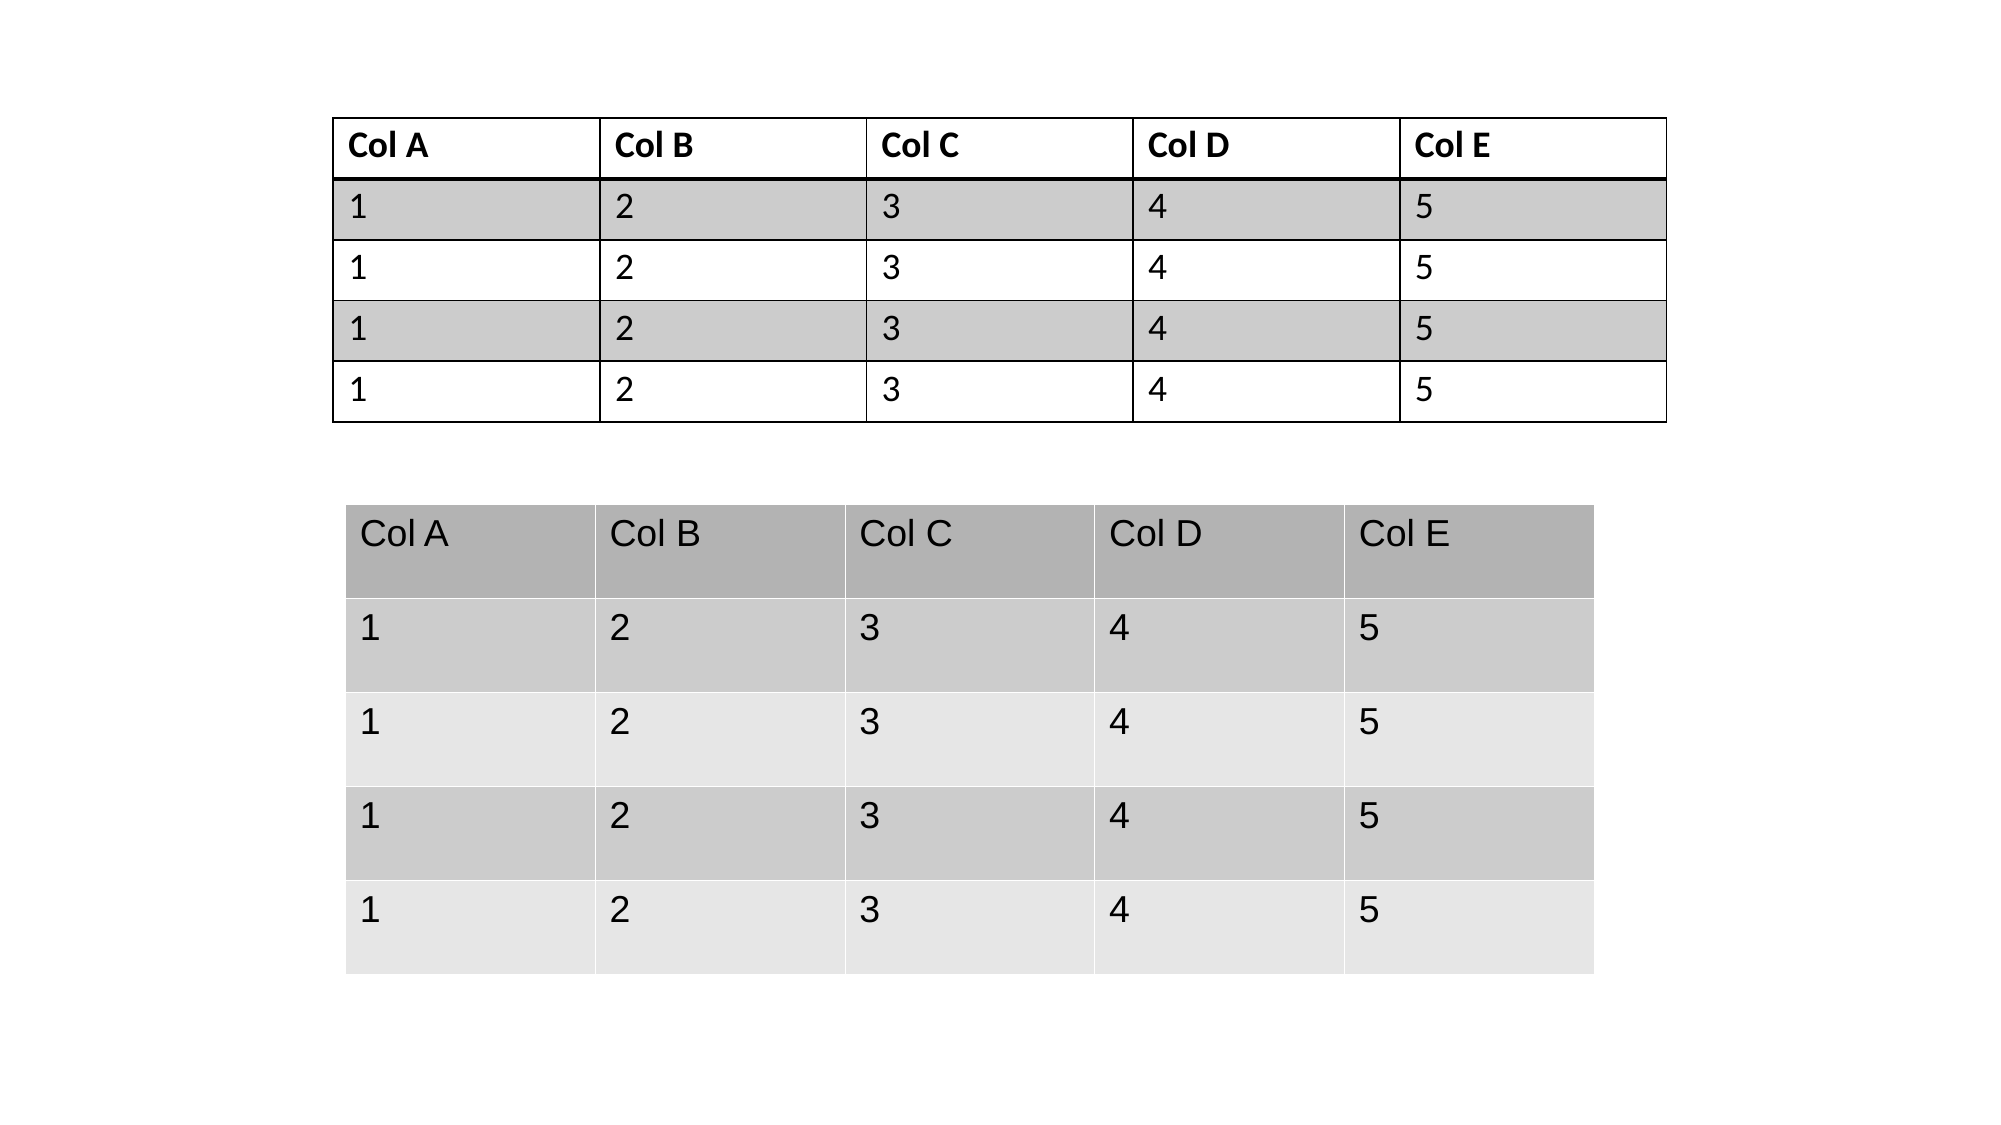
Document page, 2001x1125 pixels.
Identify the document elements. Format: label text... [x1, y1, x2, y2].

table_cell 3 [867, 362, 1132, 421]
table_cell 1 [334, 241, 599, 300]
table_header Col C [846, 505, 1094, 598]
table_cell 5 [1345, 693, 1594, 786]
table_cell 2 [596, 599, 845, 692]
table_cell 3 [867, 241, 1132, 300]
table_cell 4 [1095, 693, 1344, 786]
table_cell 2 [601, 241, 866, 300]
table_cell 1 [334, 301, 599, 360]
table_cell 4 [1134, 301, 1399, 360]
table_cell 4 [1134, 362, 1399, 421]
table_cell 2 [601, 362, 866, 421]
table_cell 5 [1401, 362, 1666, 421]
table_cell 2 [596, 881, 845, 974]
table_cell 4 [1134, 241, 1399, 300]
table_header Col D [1095, 505, 1344, 598]
table_cell 5 [1401, 241, 1666, 300]
table_cell 4 [1095, 599, 1344, 692]
table_cell 5 [1345, 881, 1594, 974]
table_header Col A [346, 505, 595, 598]
table_header Col D [1134, 119, 1399, 177]
table_cell 4 [1134, 181, 1399, 239]
table_cell 3 [867, 301, 1132, 360]
table_cell 1 [334, 181, 599, 239]
table_cell 4 [1095, 787, 1344, 880]
table_cell 1 [346, 693, 595, 786]
table_header Col B [596, 505, 845, 598]
table_header Col E [1345, 505, 1594, 598]
table_cell 3 [846, 881, 1094, 974]
table_cell 2 [601, 301, 866, 360]
table_cell 5 [1401, 181, 1666, 239]
table_header Col A [334, 119, 599, 177]
table_cell 3 [846, 693, 1094, 786]
table_cell 2 [596, 693, 845, 786]
table_cell 1 [346, 599, 595, 692]
table_cell 1 [346, 787, 595, 880]
table_cell 5 [1345, 599, 1594, 692]
table_cell 5 [1345, 787, 1594, 880]
table_cell 5 [1401, 301, 1666, 360]
table_cell 4 [1095, 881, 1344, 974]
table_header Col C [867, 119, 1132, 177]
table_cell 3 [867, 181, 1132, 239]
table_cell 1 [346, 881, 595, 974]
table_cell 3 [846, 787, 1094, 880]
table_cell 3 [846, 599, 1094, 692]
table_header Col B [601, 119, 866, 177]
table_cell 1 [334, 362, 599, 421]
table_header Col E [1401, 119, 1666, 177]
table_cell 2 [601, 181, 866, 239]
table_cell 2 [596, 787, 845, 880]
